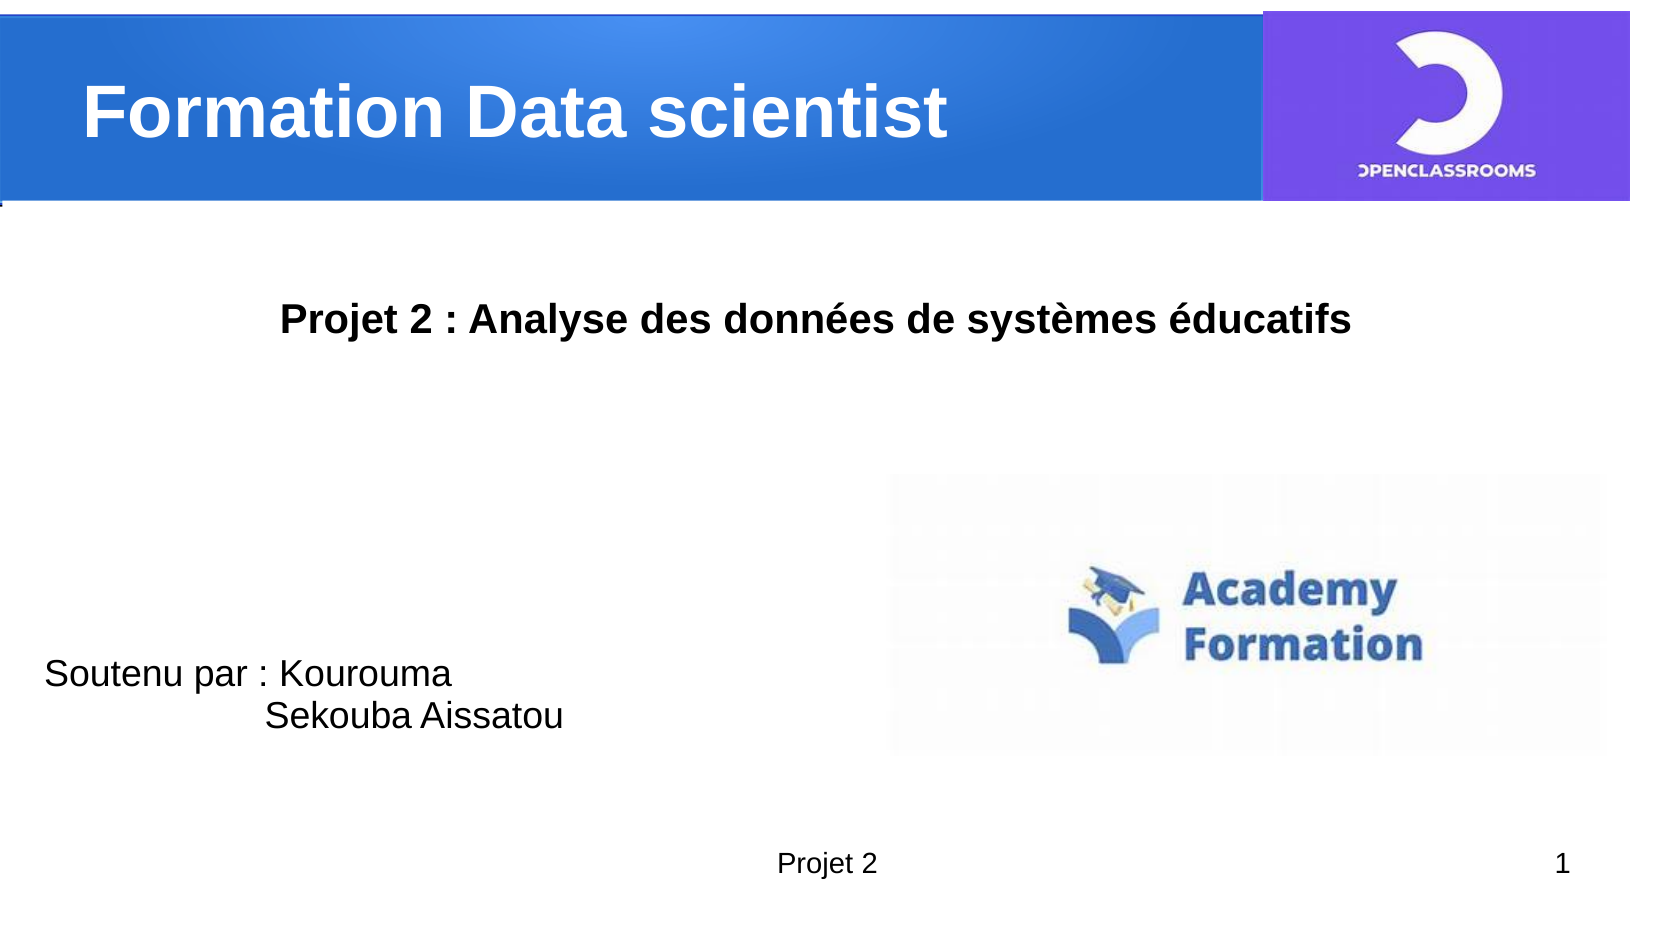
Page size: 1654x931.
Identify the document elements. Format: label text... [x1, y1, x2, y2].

title Formation Data scientist [82, 35, 1235, 189]
picture [886, 474, 1607, 756]
text_box Soutenu par : Kourouma Sekouba Aissatou [29, 645, 579, 745]
subtitle Projet 2 : Analyse des données de systèmes éducatifs [2, 200, 1630, 437]
picture [1263, 11, 1630, 201]
